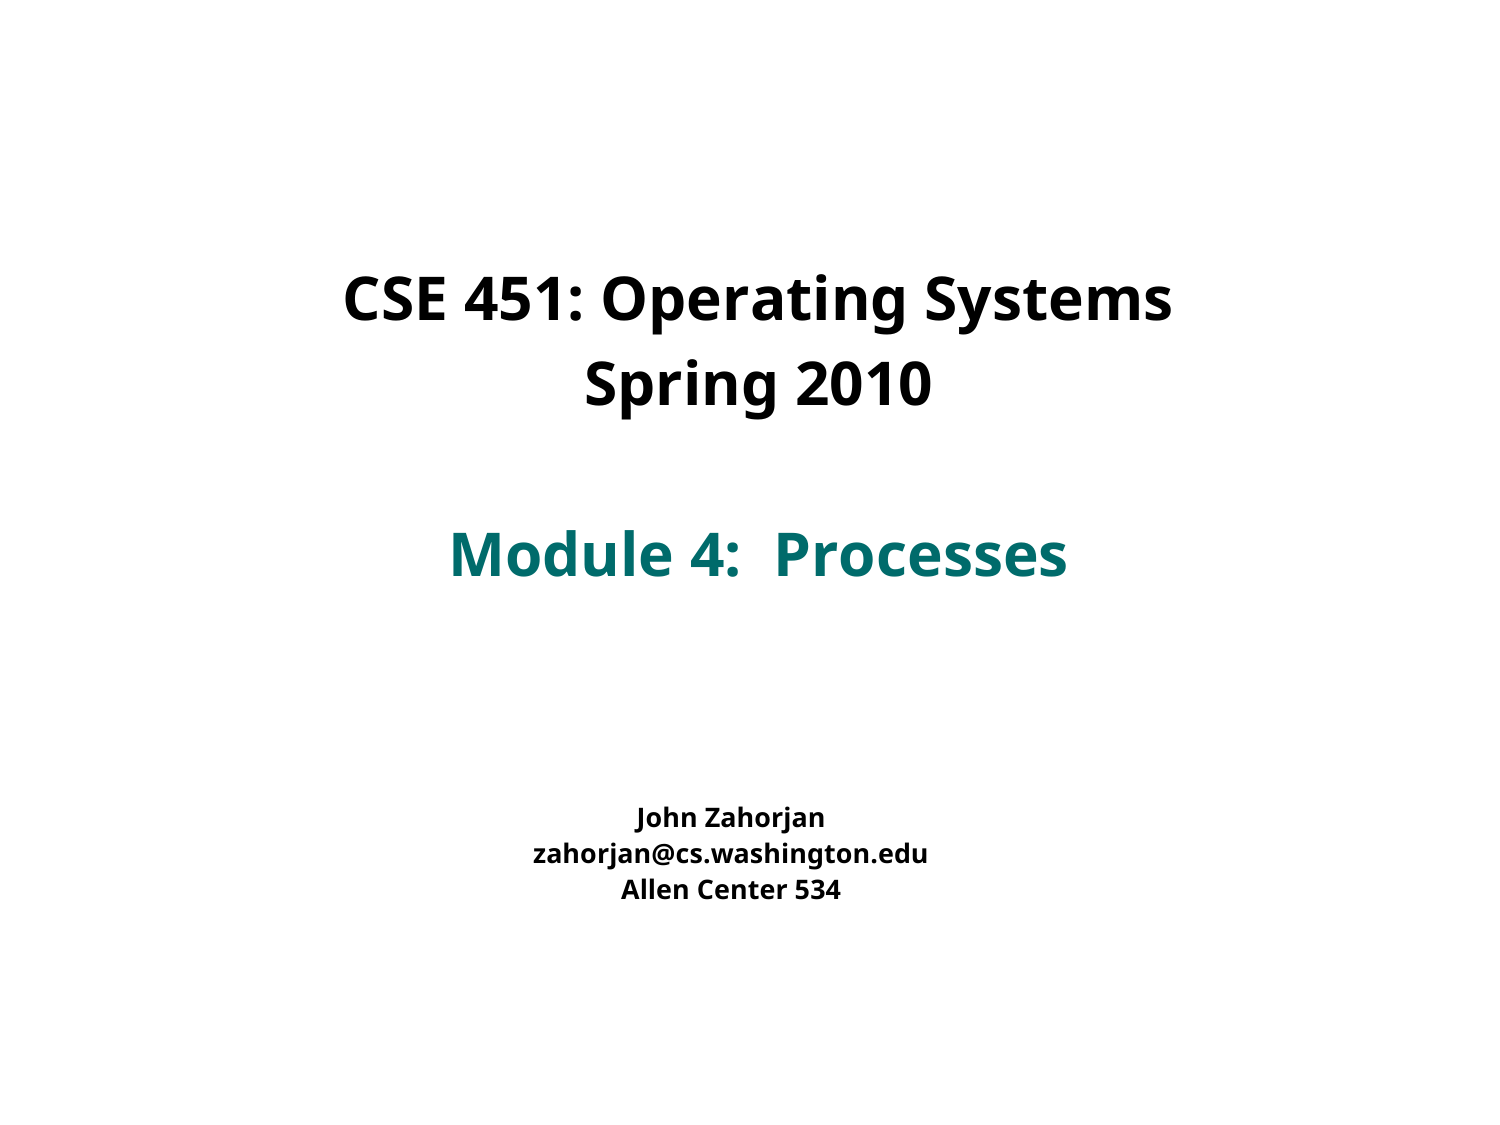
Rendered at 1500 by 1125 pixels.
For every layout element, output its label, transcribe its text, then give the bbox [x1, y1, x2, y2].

list John Zahorjan zahorjan@cs.washington.edu Allen Center 534 [525, 799, 938, 930]
title CSE 451: Operating Systems Spring 2010 Module 4: Processes [290, 242, 1228, 593]
